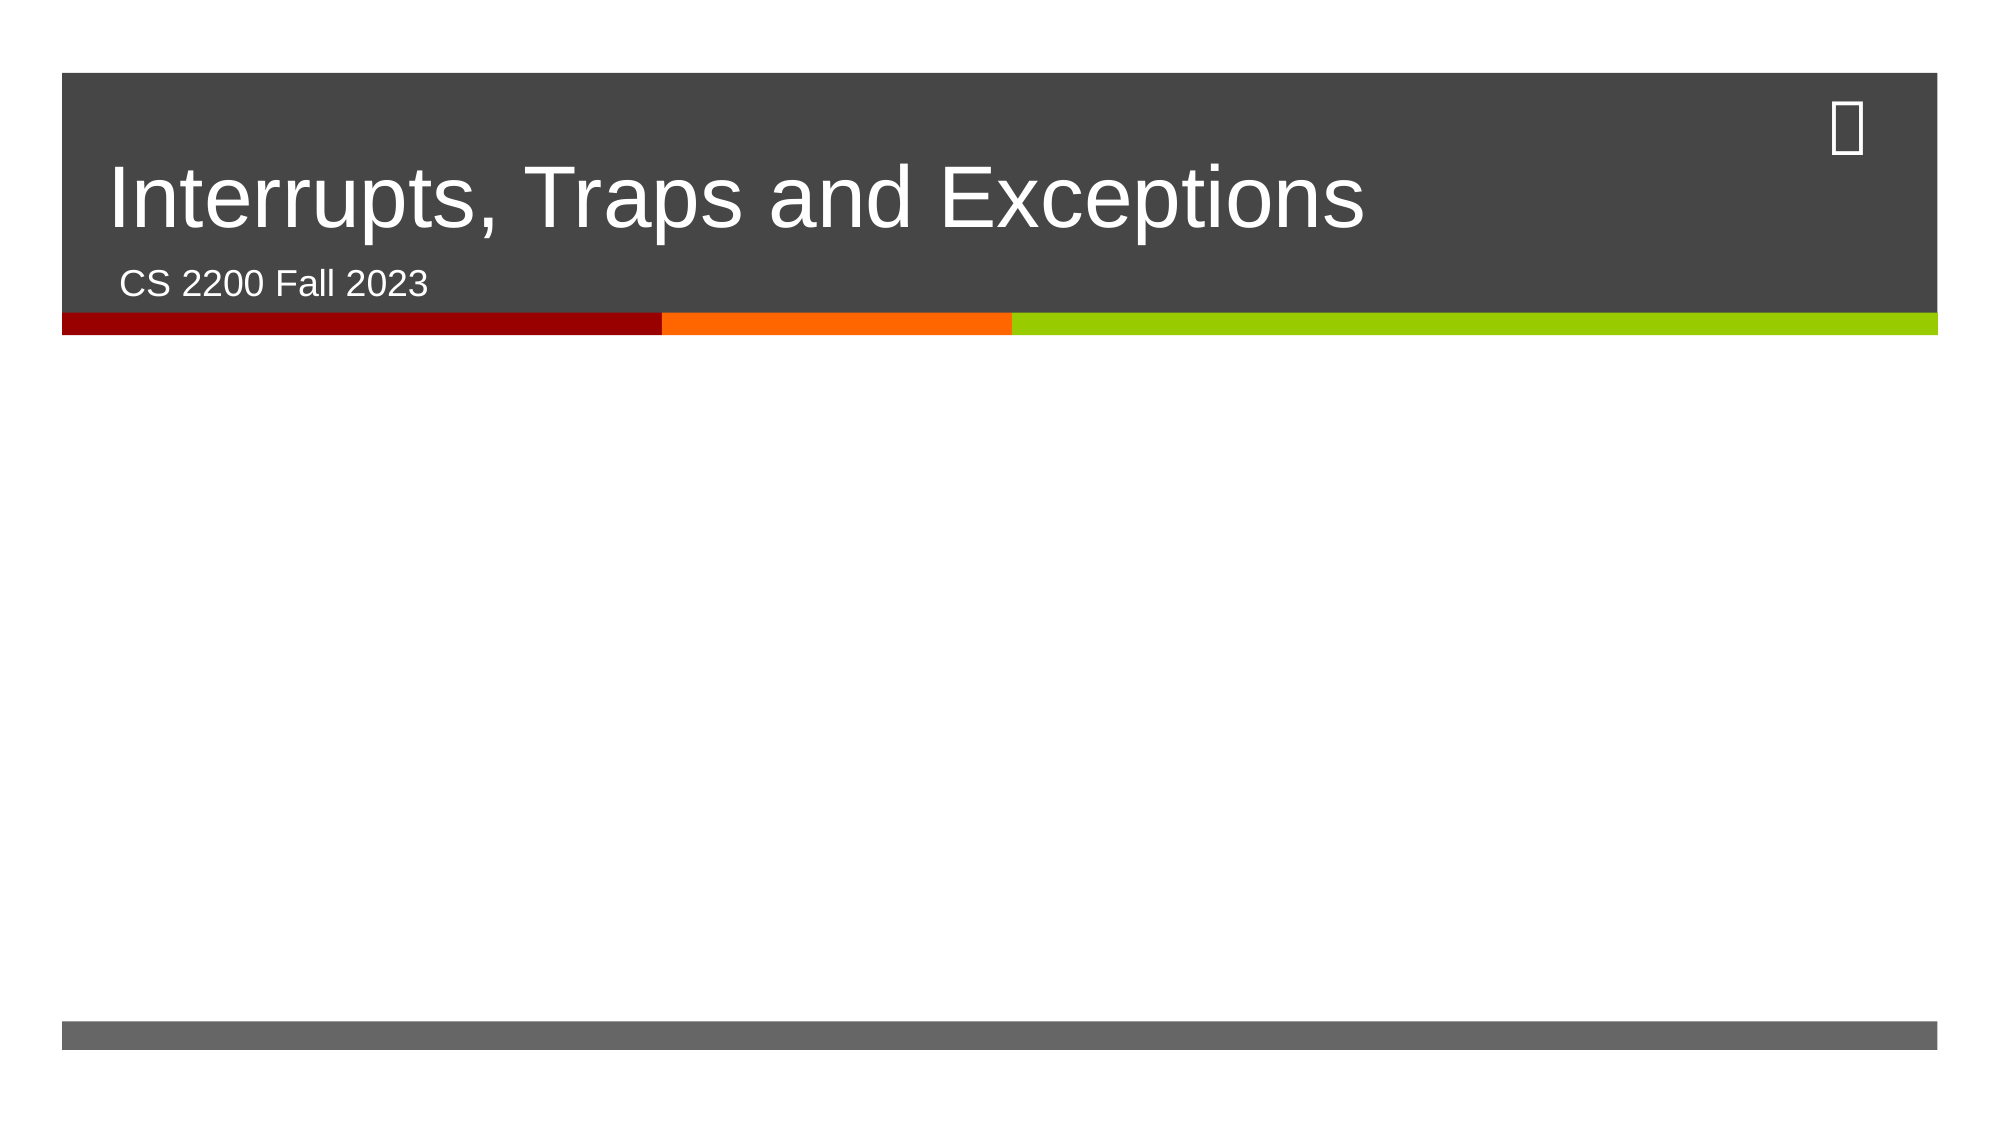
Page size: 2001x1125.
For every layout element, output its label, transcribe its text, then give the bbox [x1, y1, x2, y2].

subtitle CS 2200 Fall 2023 [104, 251, 1801, 331]
title Interrupts, Traps and Exceptions [92, 73, 1801, 253]
